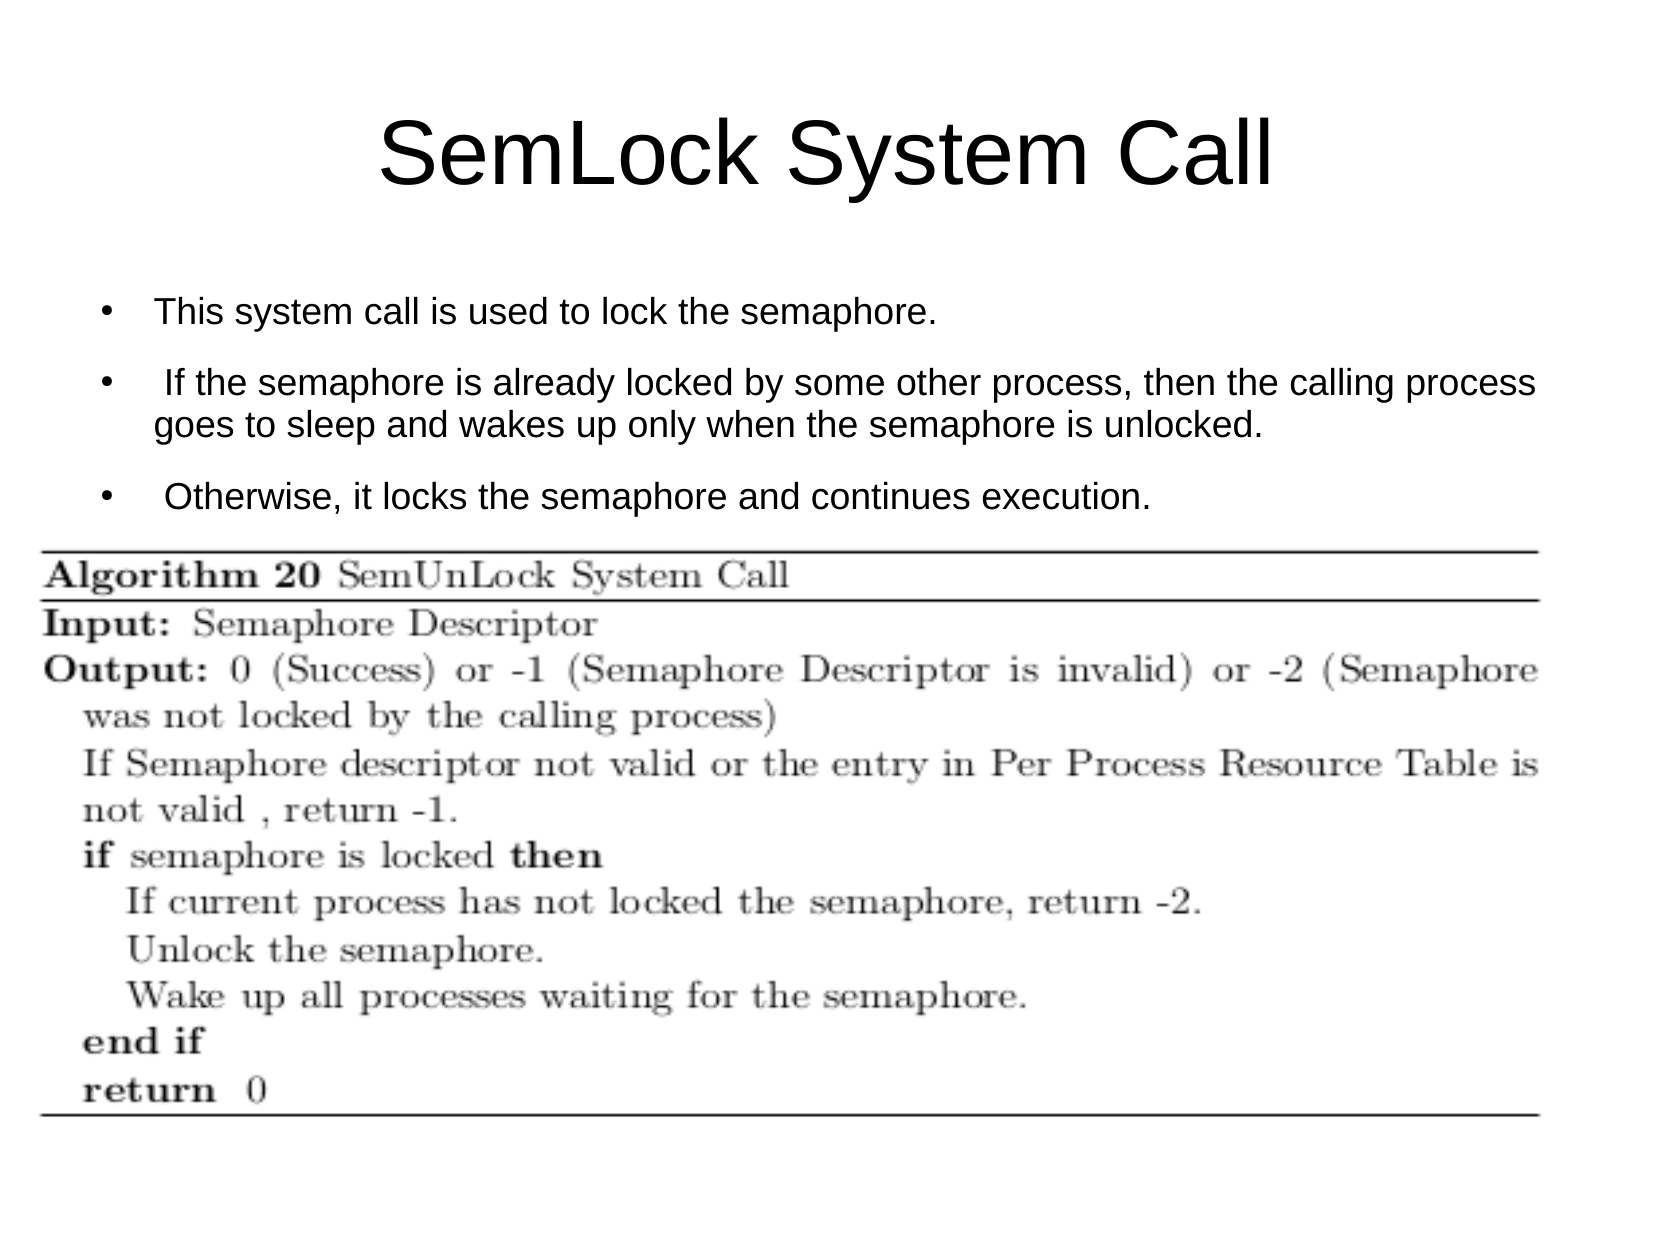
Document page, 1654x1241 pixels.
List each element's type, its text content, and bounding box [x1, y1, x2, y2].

picture [35, 530, 1571, 1134]
title SemLock System Call [82, 49, 1571, 257]
list This system call is used to lock the semaphore. If the semaphore is already locked by some other process, then the calling process goes to sleep and wakes up only when the semaphore is unlocked. Otherwise, it locks the semaphore and continues execution. [82, 290, 1571, 530]
